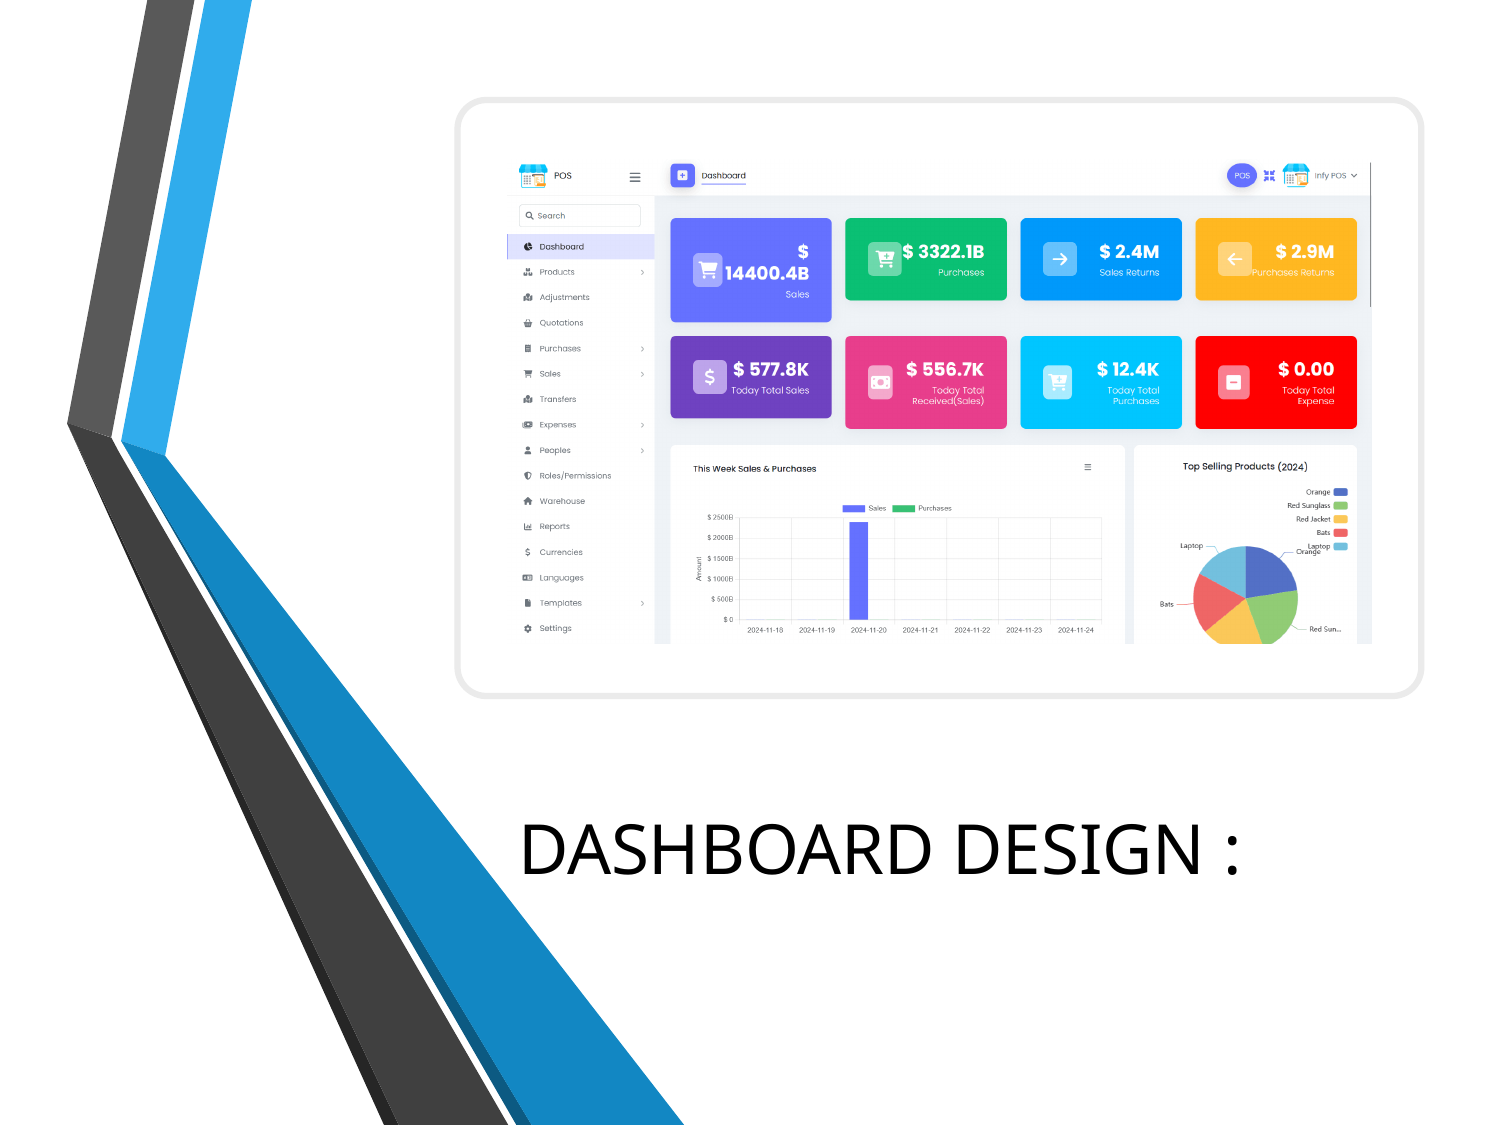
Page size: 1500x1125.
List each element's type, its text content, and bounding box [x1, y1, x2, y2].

text_box [121, 0, 685, 1125]
picture [507, 159, 1372, 644]
text_box DASHBOARD DESIGN : [503, 748, 1416, 896]
text_box [457, 99, 1422, 697]
text_box [67, 0, 509, 1125]
